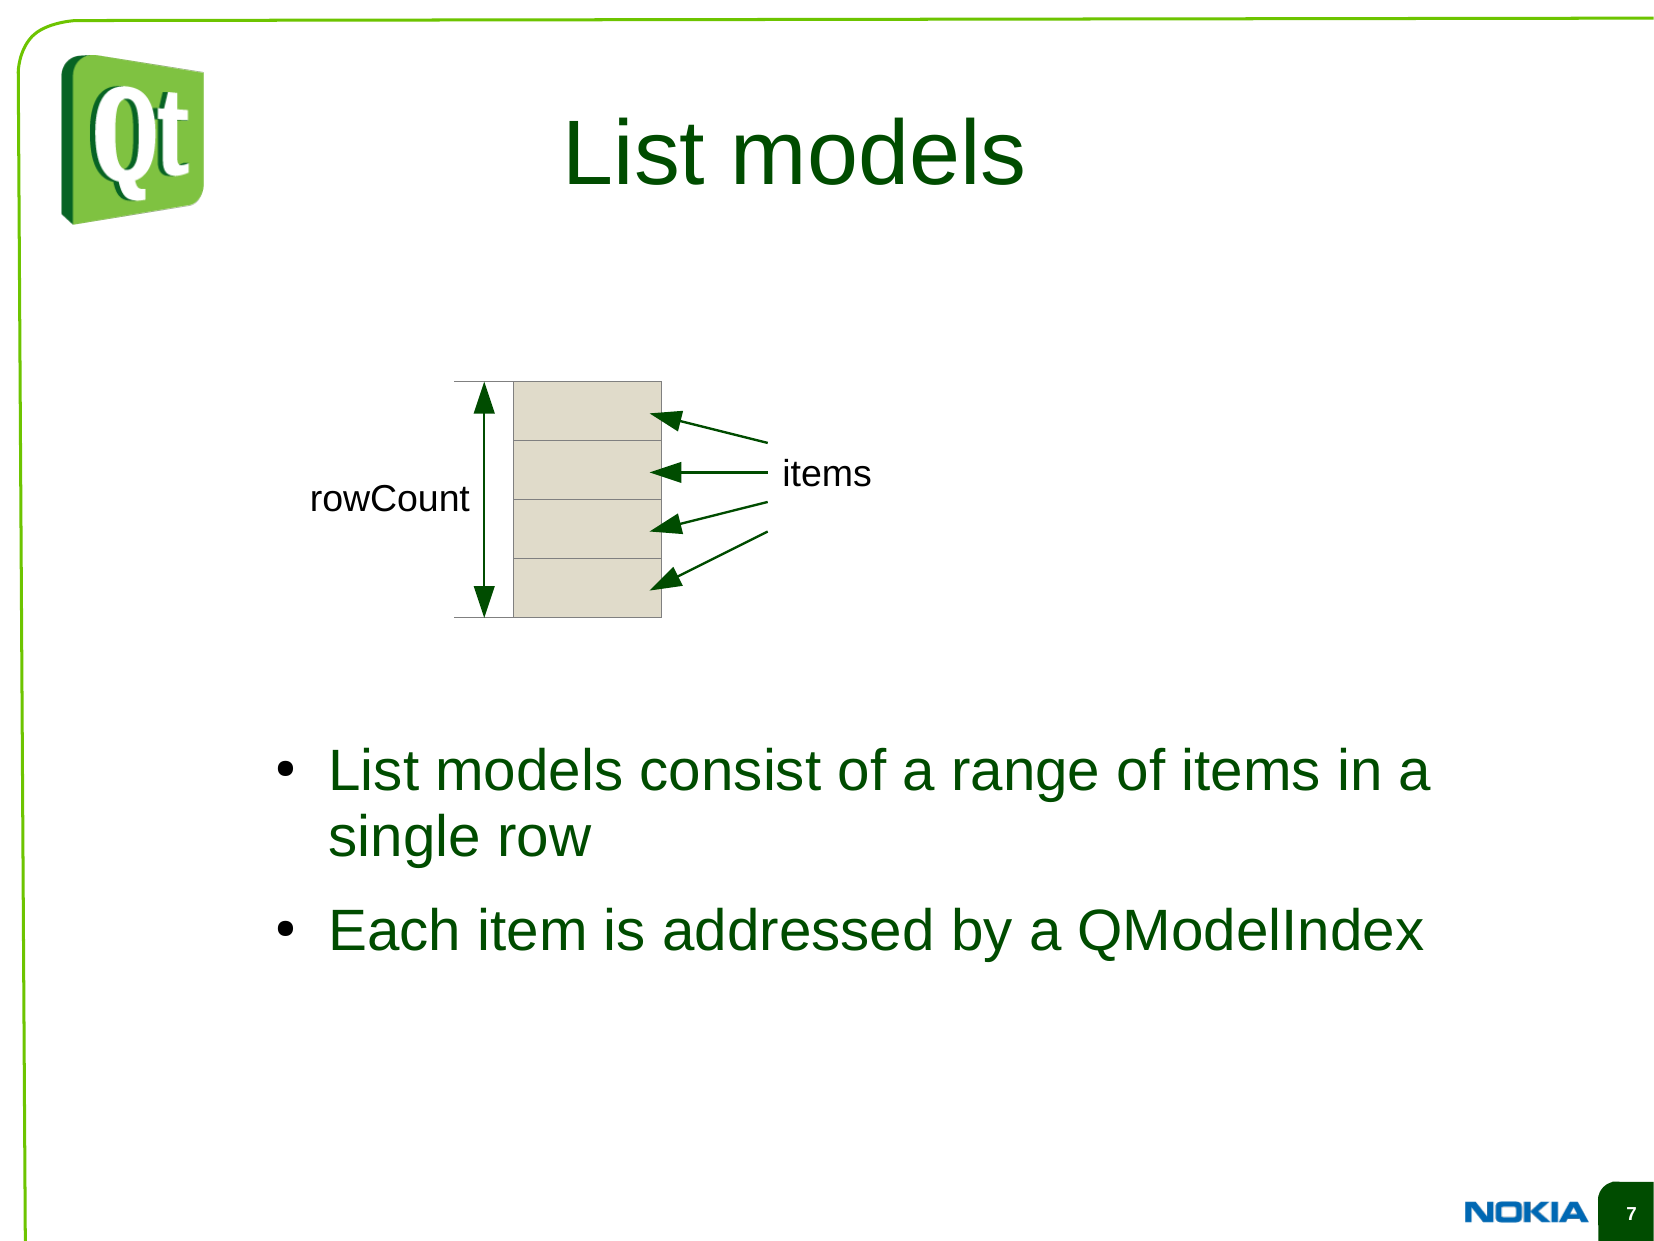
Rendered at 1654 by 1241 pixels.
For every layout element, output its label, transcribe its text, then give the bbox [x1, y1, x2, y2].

text_box items [767, 445, 887, 502]
text_box rowCount [295, 470, 485, 528]
title List models [257, 49, 1333, 257]
list List models consist of a range of items in a single row Each item is addressed by a QModelIndex [257, 738, 1577, 1085]
picture [61, 55, 204, 225]
text_box [513, 381, 662, 618]
picture [1465, 1201, 1589, 1223]
